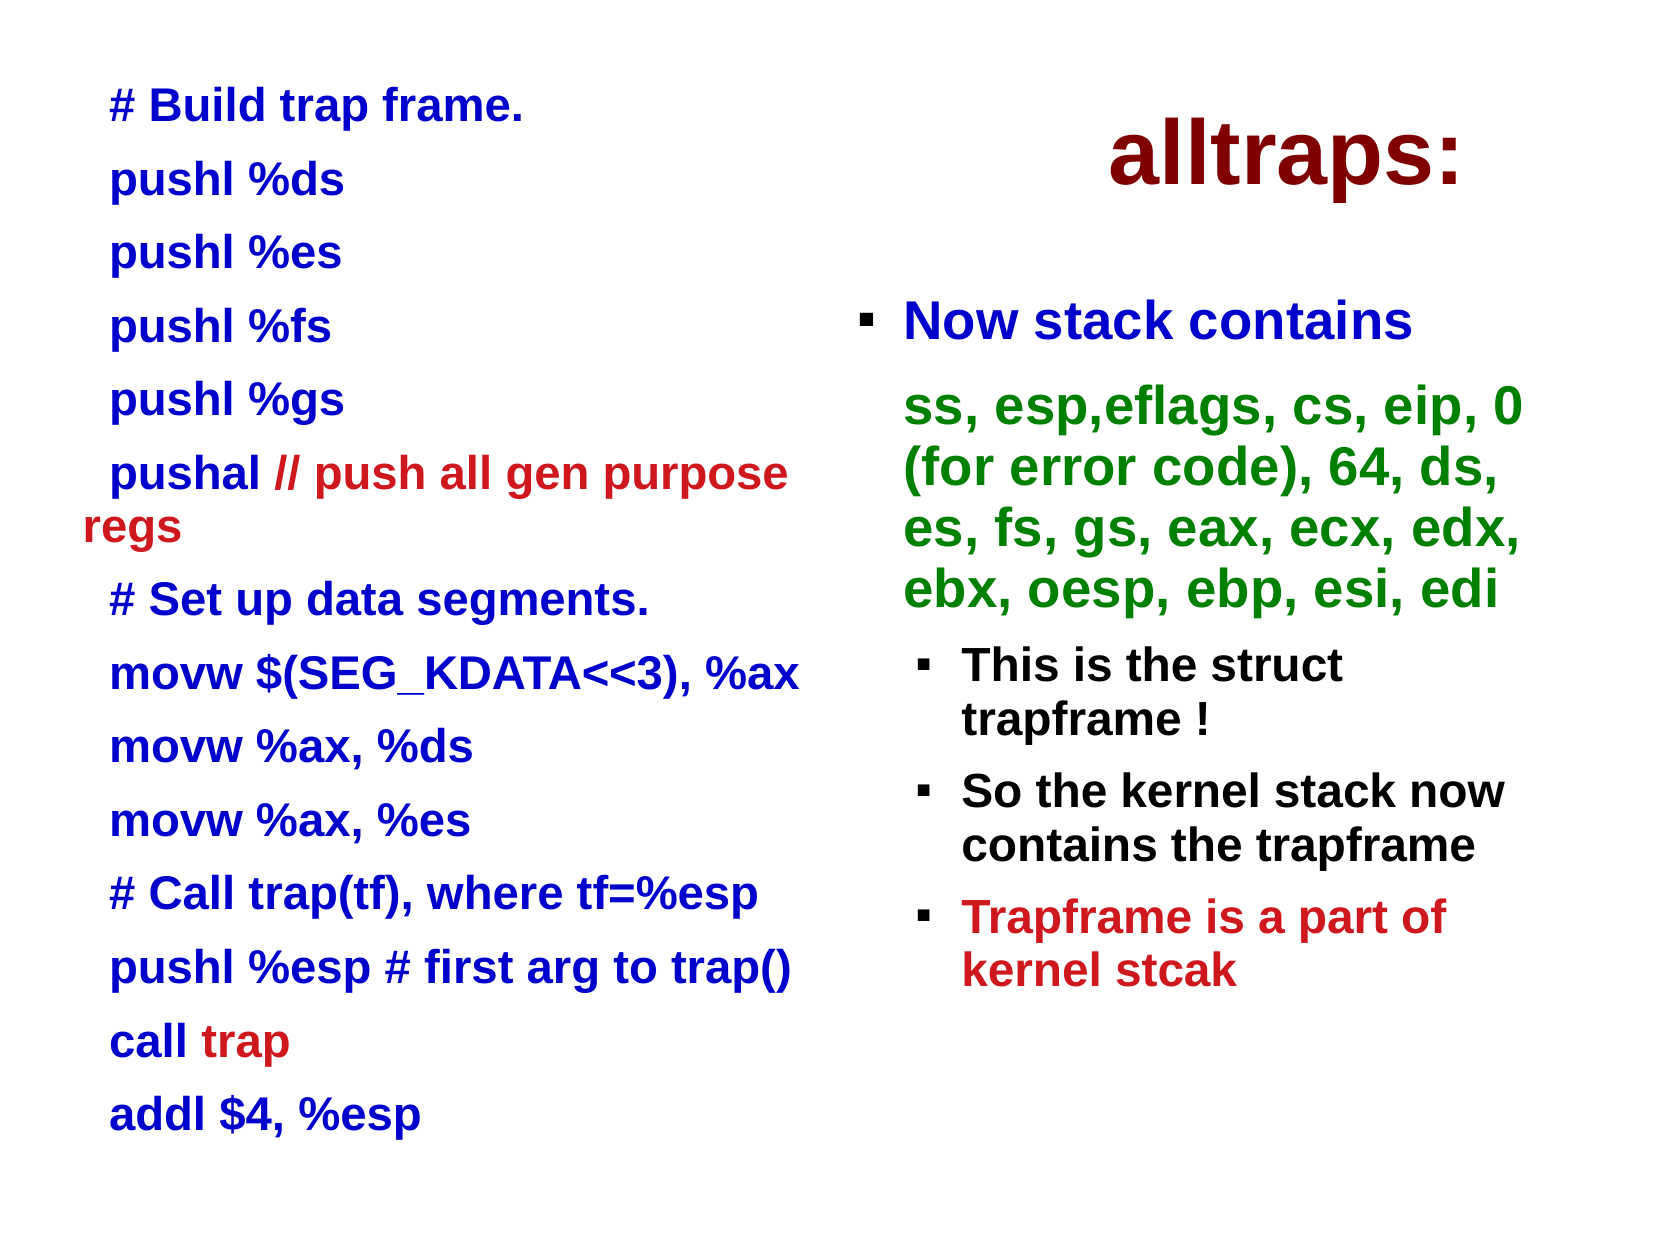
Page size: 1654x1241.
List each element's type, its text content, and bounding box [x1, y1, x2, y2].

list Now stack contains ss, esp,eflags, cs, eip, 0 (for error code), 64, ds, es, fs, gs, eax, ecx, edx, ebx, oesp, ebp, esi, edi This is the struct trapframe ! So the kernel stack now contains the trapframe Trapframe is a part of kernel stcak [845, 290, 1572, 1010]
list # Build trap frame. pushl %ds pushl %es pushl %fs pushl %gs pushal // push all gen purpose regs # Set up data segments. movw $(SEG_KDATA<<3), %ax movw %ax, %ds movw %ax, %es # Call trap(tf), where tf=%esp pushl %esp # first arg to trap() call trap addl $4, %esp [82, 78, 809, 1197]
title alltraps: [1003, 49, 1571, 257]
